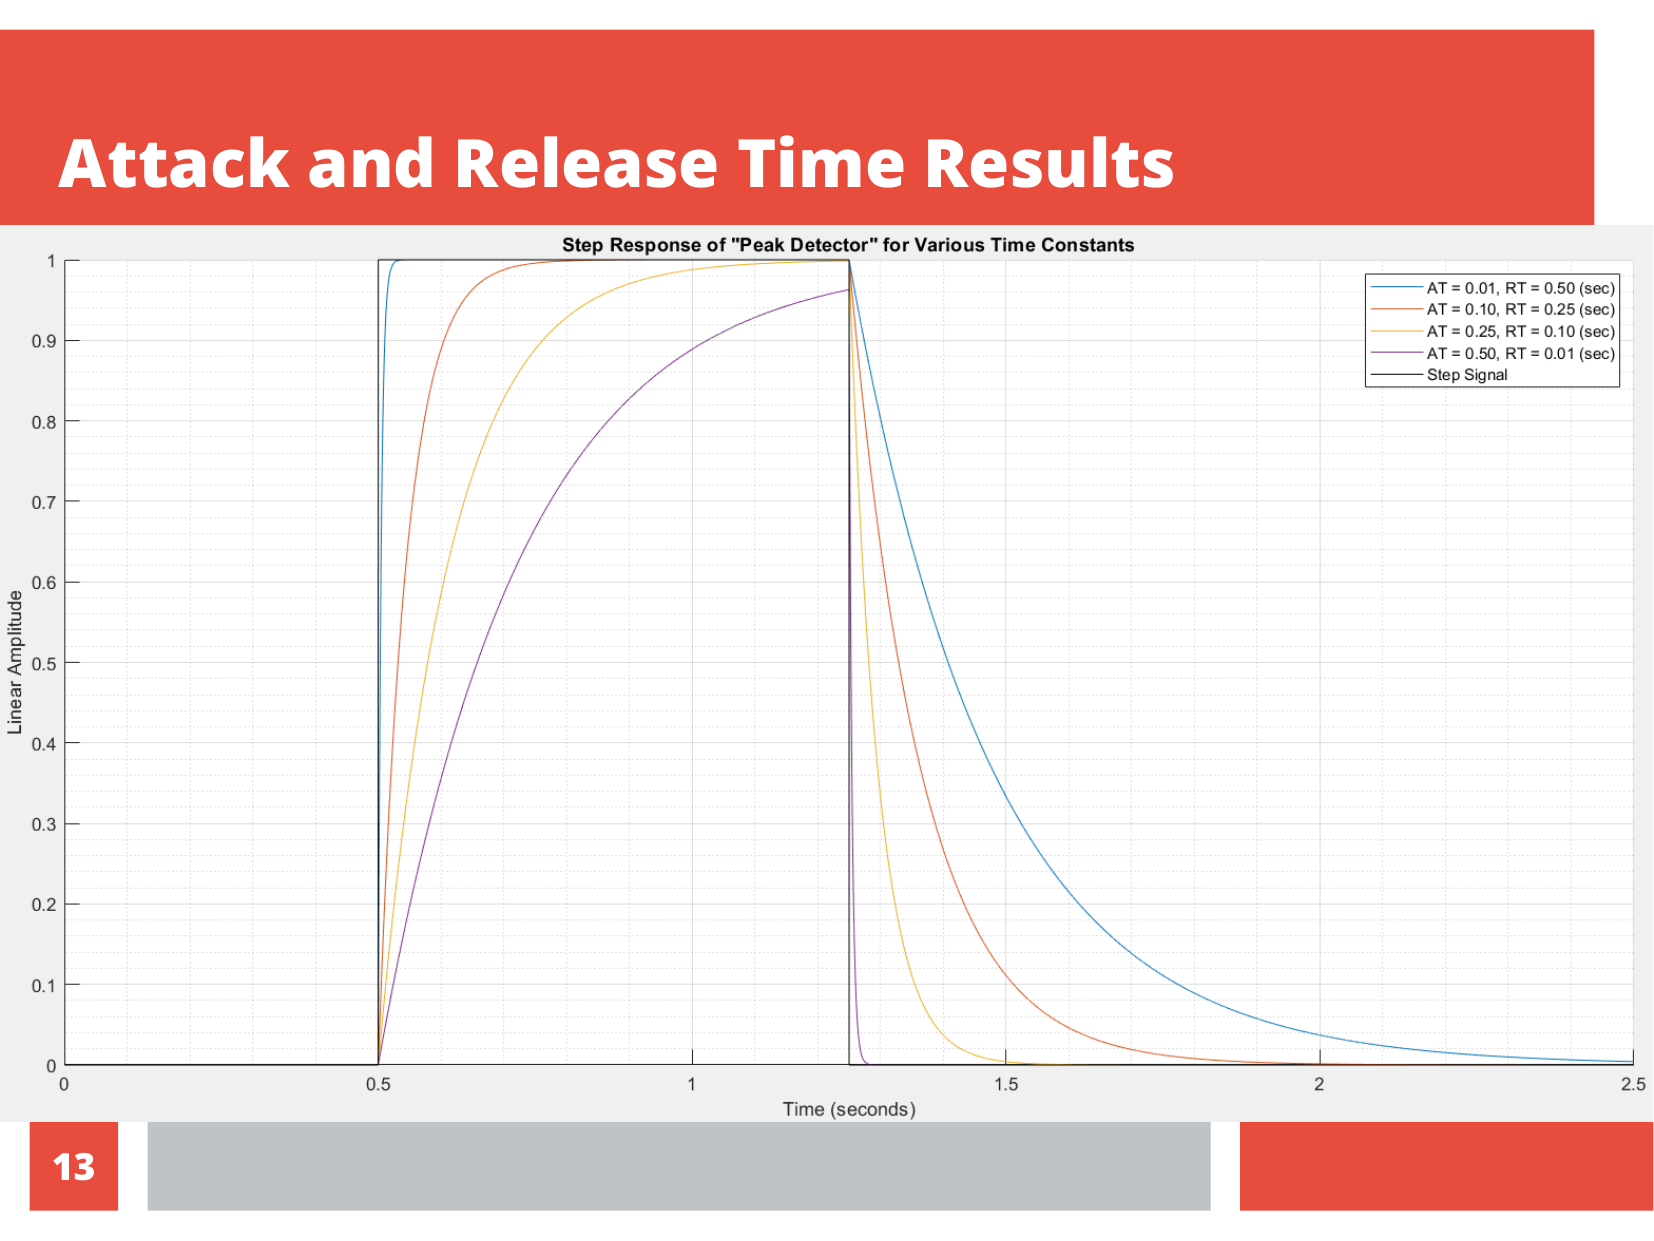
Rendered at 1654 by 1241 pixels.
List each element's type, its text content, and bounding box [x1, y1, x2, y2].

title Attack and Release Time Results [59, 59, 1595, 207]
picture [0, 225, 1654, 1122]
